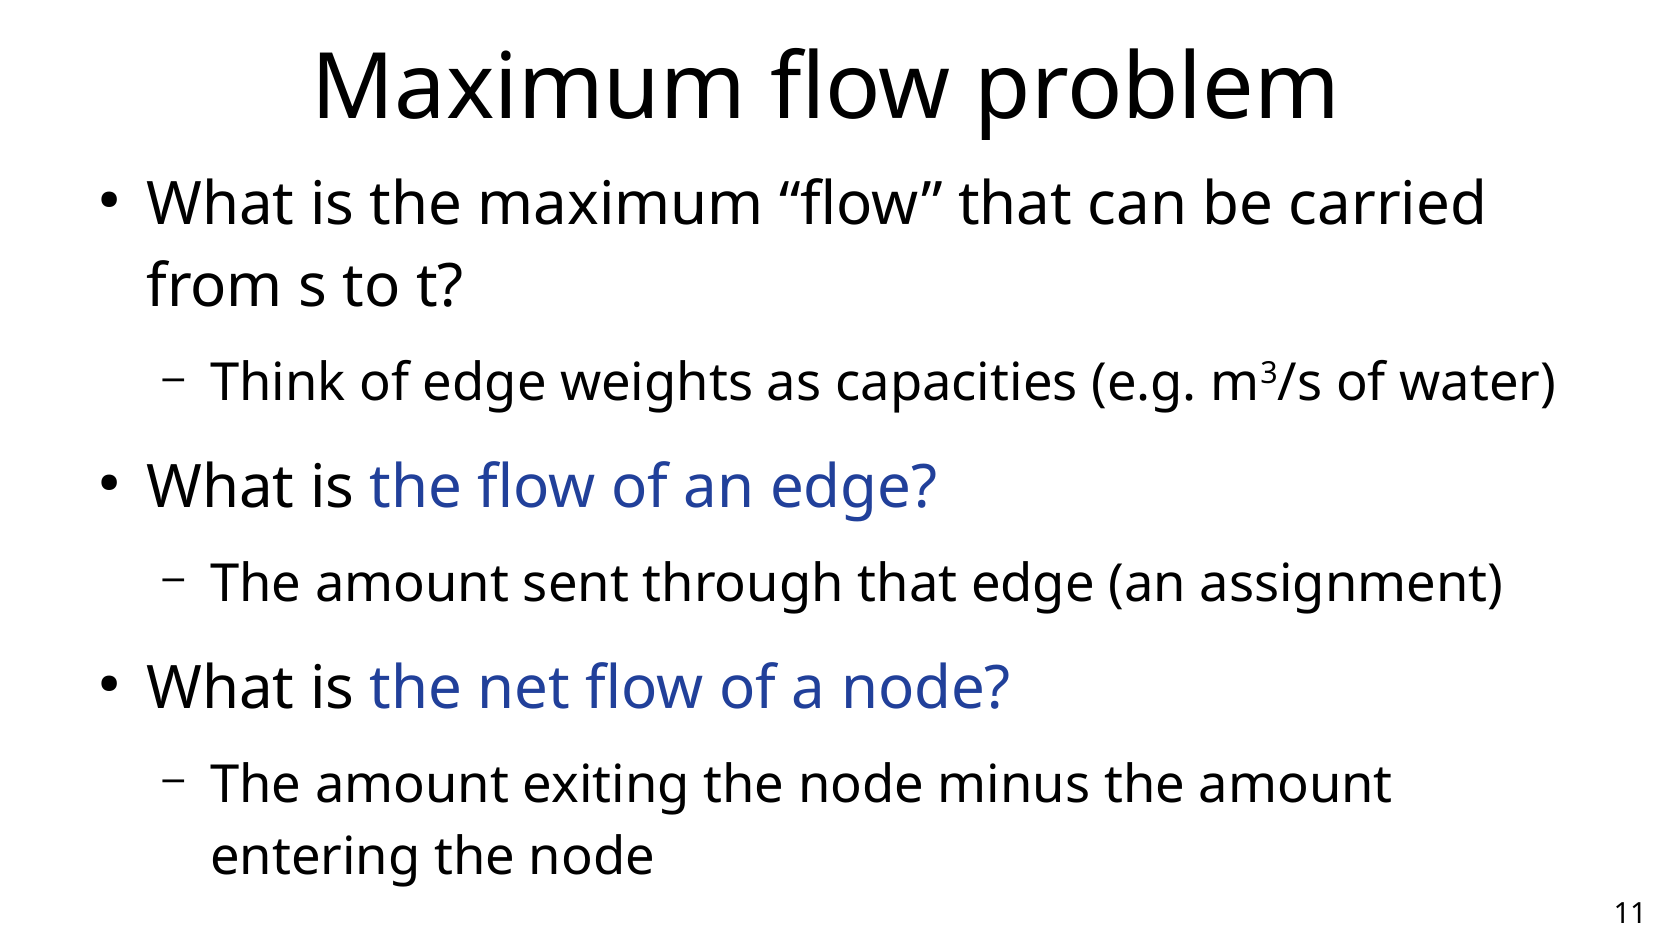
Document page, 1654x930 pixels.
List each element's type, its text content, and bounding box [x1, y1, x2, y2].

title Maximum flow problem [82, 1, 1571, 160]
list What is the maximum “flow” that can be carried from s to t? Think of edge weights as capacities (e.g. m3/s of water) What is the flow of an edge? The amount sent through that edge (an assignment) What is the net flow of a node? The amount exiting the node minus the amount entering the node [82, 160, 1571, 930]
